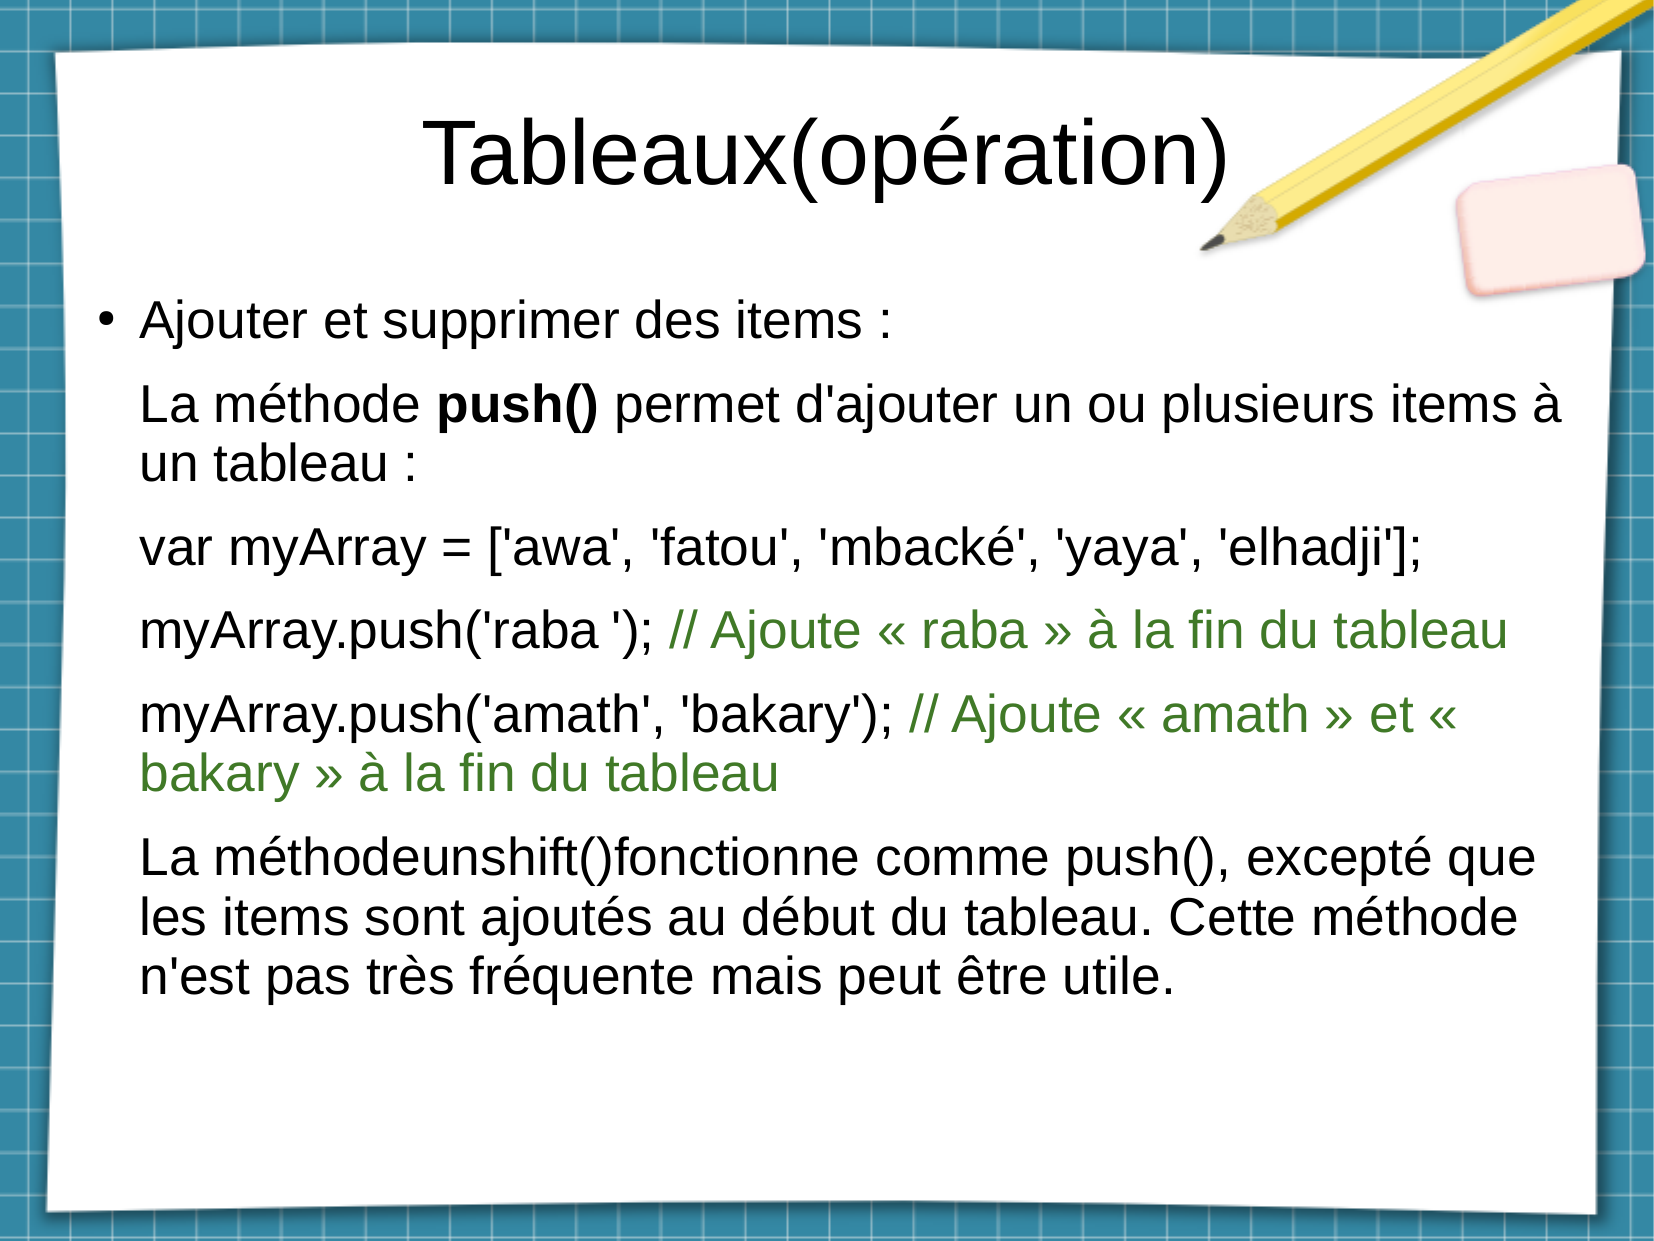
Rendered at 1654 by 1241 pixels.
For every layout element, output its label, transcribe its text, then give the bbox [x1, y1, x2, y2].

list Ajouter et supprimer des items : La méthode push() permet d'ajouter un ou plusieurs items à un tableau : var myArray = ['awa', 'fatou', 'mbacké', 'yaya', 'elhadji']; myArray.push('raba '); // Ajoute « raba » à la fin du tableau myArray.push('amath', 'bakary'); // Ajoute « amath » et « bakary » à la fin du tableau La méthodeunshift()fonctionne comme push(), excepté que les items sont ajoutés au début du tableau. Cette méthode n'est pas très fréquente mais peut être utile. [82, 290, 1571, 1010]
title Tableaux(opération) [82, 49, 1571, 257]
picture [0, 0, 1654, 1241]
